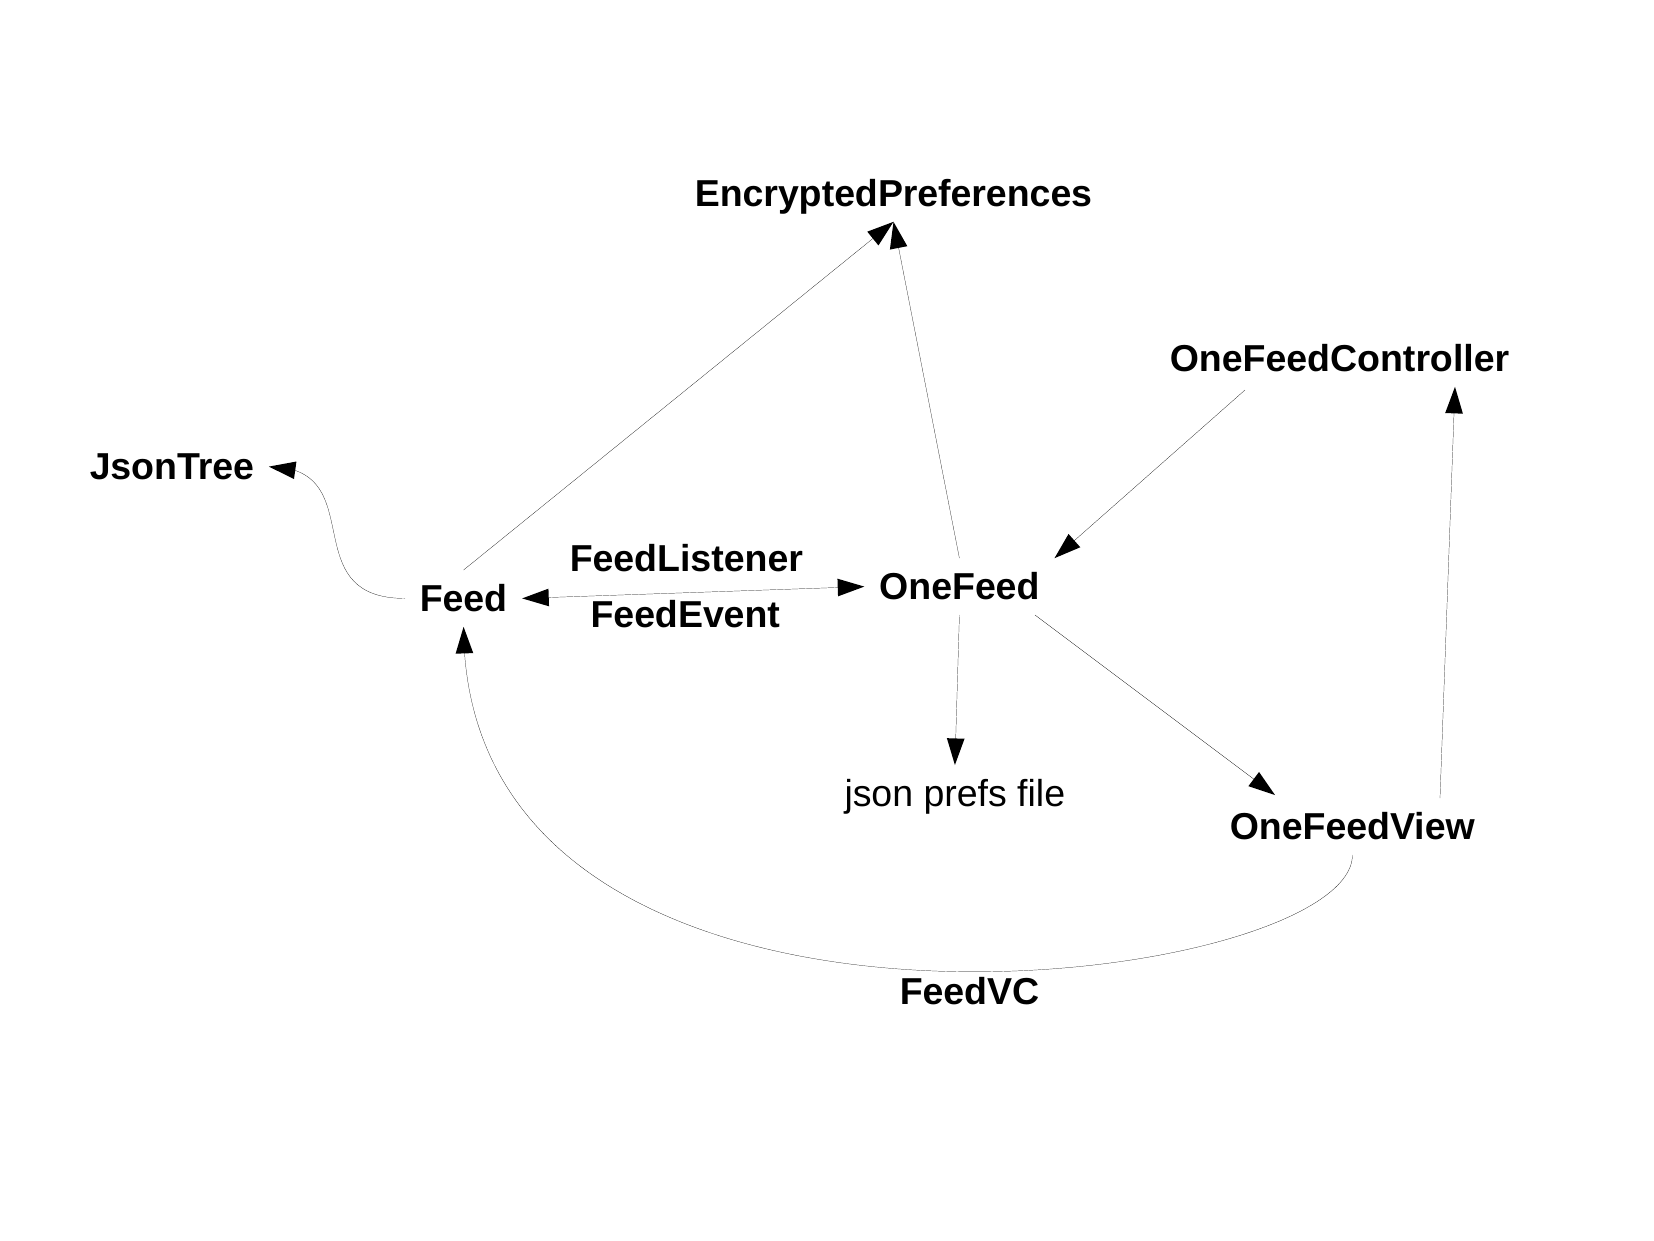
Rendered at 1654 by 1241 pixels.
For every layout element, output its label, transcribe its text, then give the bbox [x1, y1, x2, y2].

text_box FeedVC [885, 963, 1055, 1021]
text_box OneFeed [864, 558, 1055, 616]
text_box JsonTree [75, 438, 269, 496]
text_box FeedEvent [575, 586, 796, 596]
text_box OneFeedView [1215, 798, 1490, 856]
text_box FeedEvent [575, 590, 796, 644]
text_box Feed [405, 570, 523, 627]
text_box EncryptedPreferences [680, 165, 1107, 222]
text_box json prefs file [829, 765, 1081, 822]
text_box FeedListener [555, 529, 818, 587]
text_box OneFeedController [1155, 330, 1525, 387]
